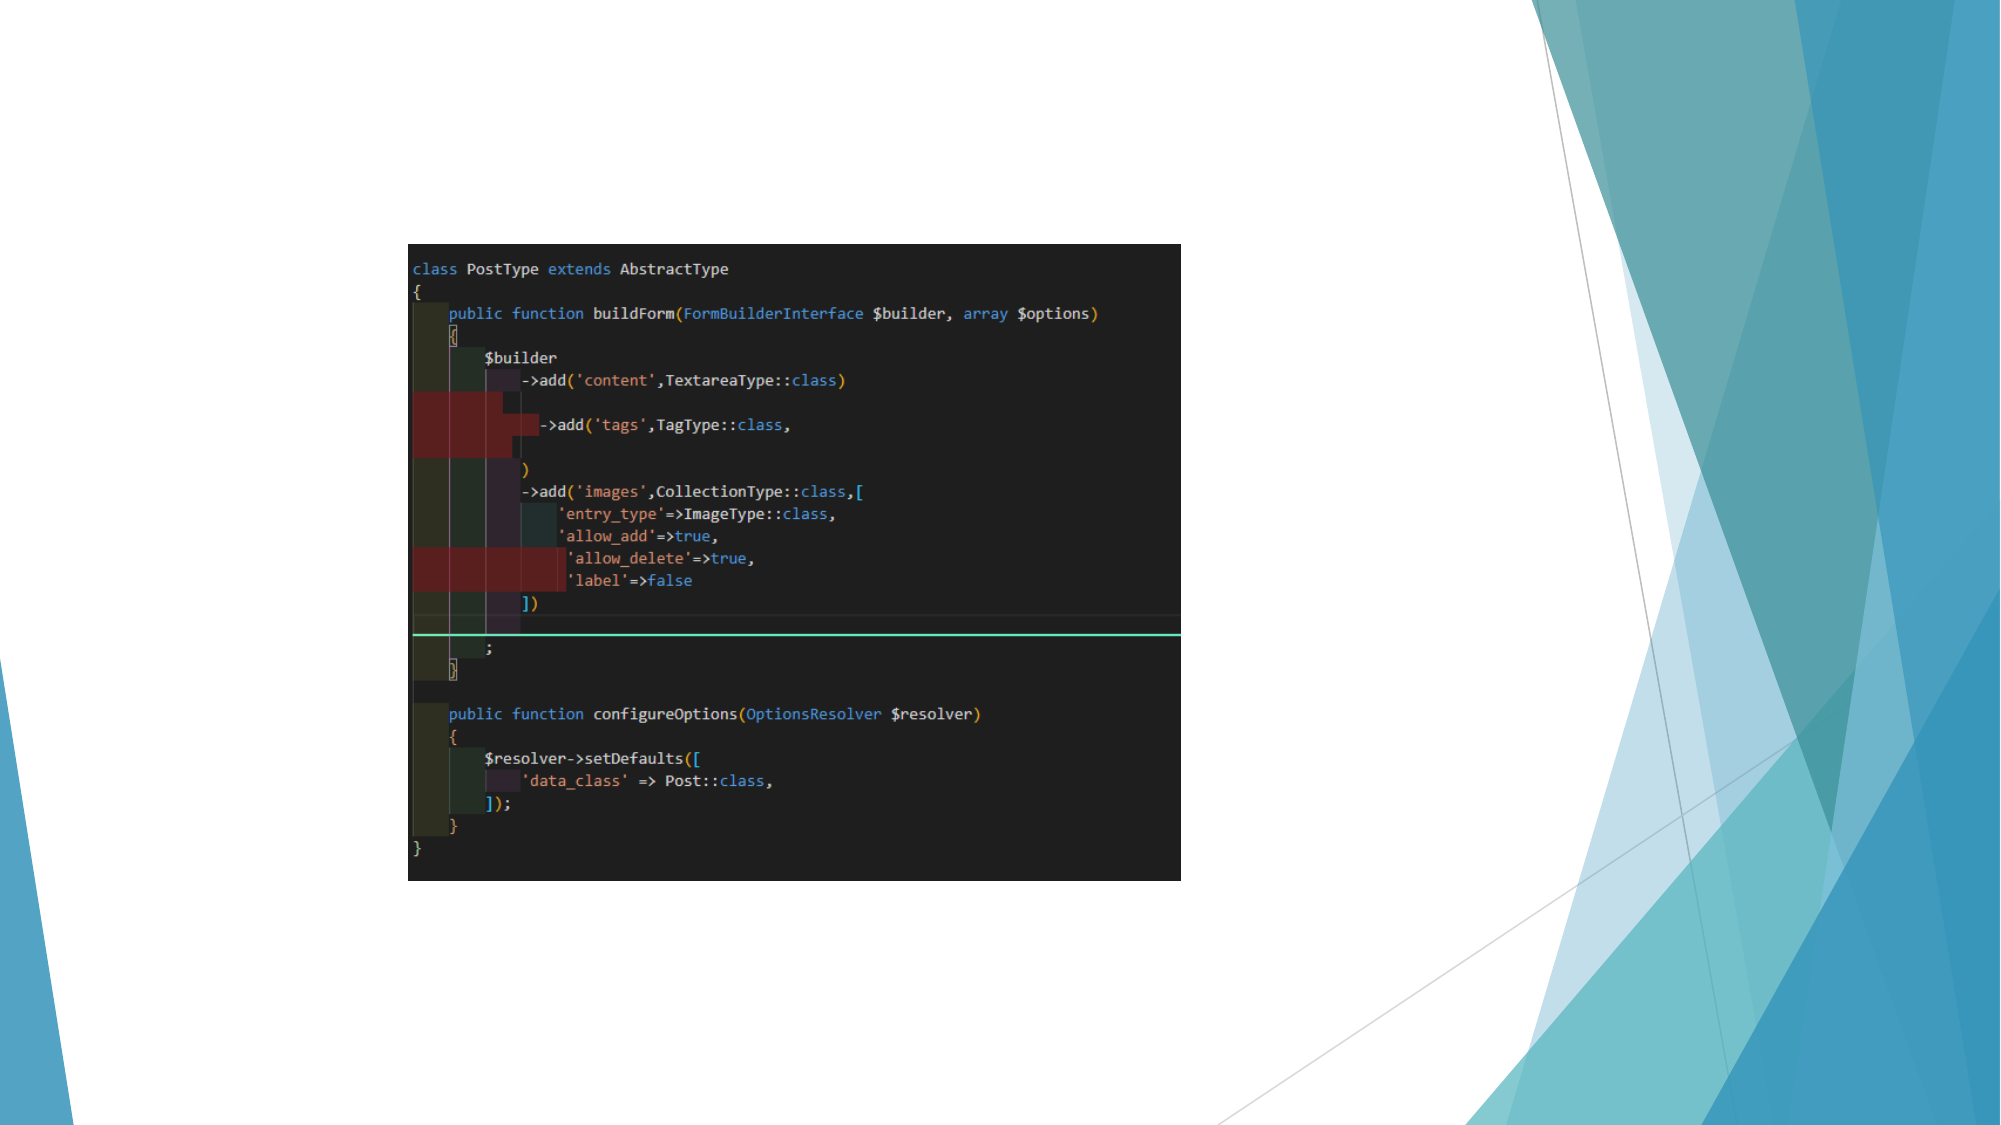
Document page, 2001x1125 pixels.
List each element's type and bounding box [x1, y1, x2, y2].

picture [408, 244, 1181, 881]
